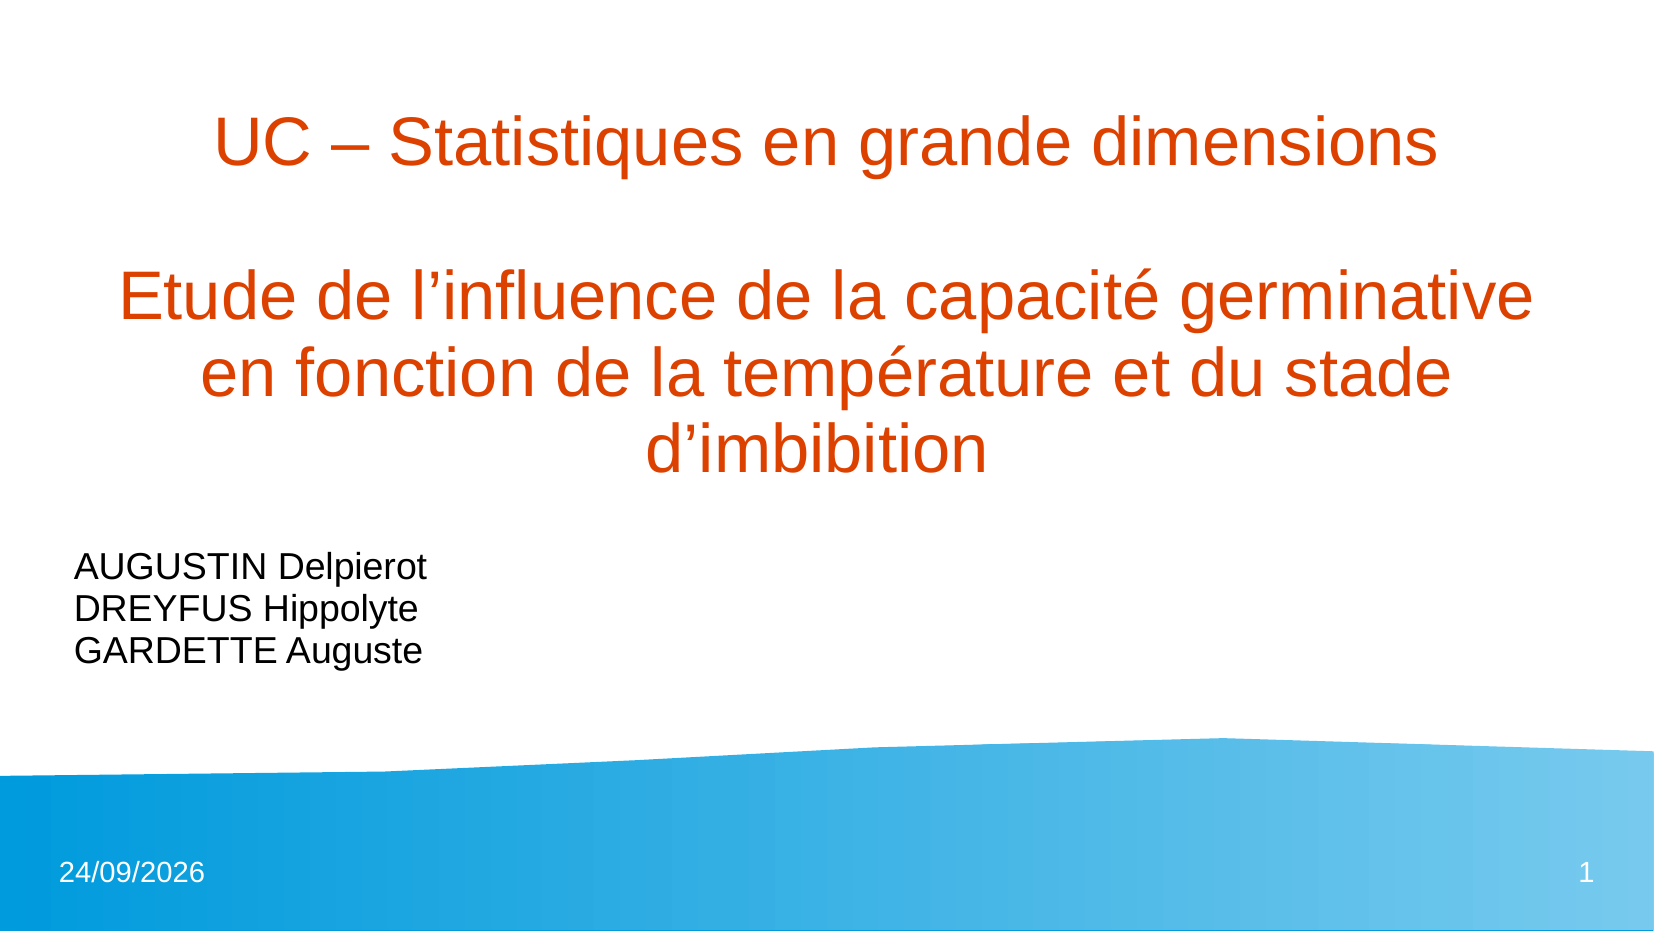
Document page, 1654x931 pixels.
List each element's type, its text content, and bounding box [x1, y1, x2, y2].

title UC – Statistiques en grande dimensions Etude de l’influence de la capacité germinative en fonction de la température et du stade d’imbibition [88, 103, 1565, 488]
text_box AUGUSTIN Delpierot DREYFUS Hippolyte GARDETTE Auguste [59, 538, 532, 680]
